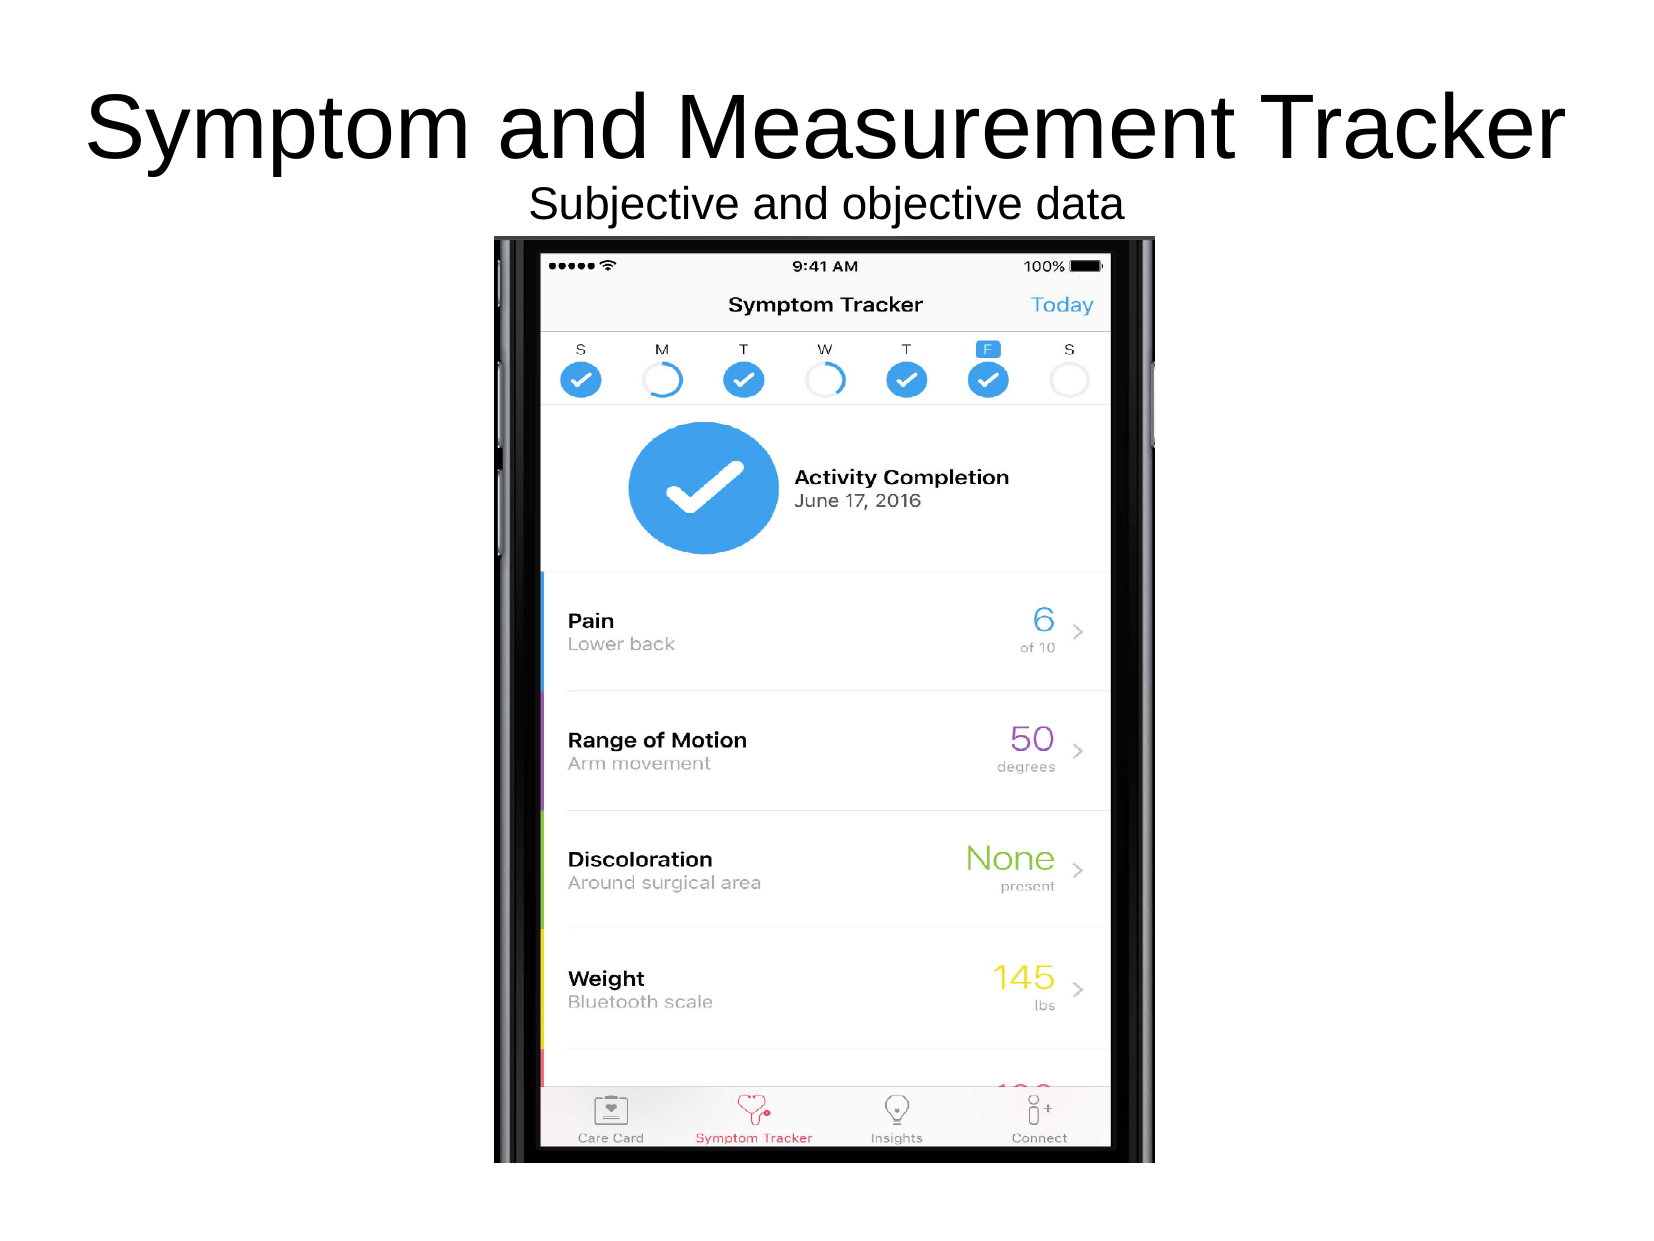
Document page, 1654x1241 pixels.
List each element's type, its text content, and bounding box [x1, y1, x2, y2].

picture [494, 236, 1155, 1163]
title Symptom and Measurement Tracker Subjective and objective data [82, 49, 1571, 257]
